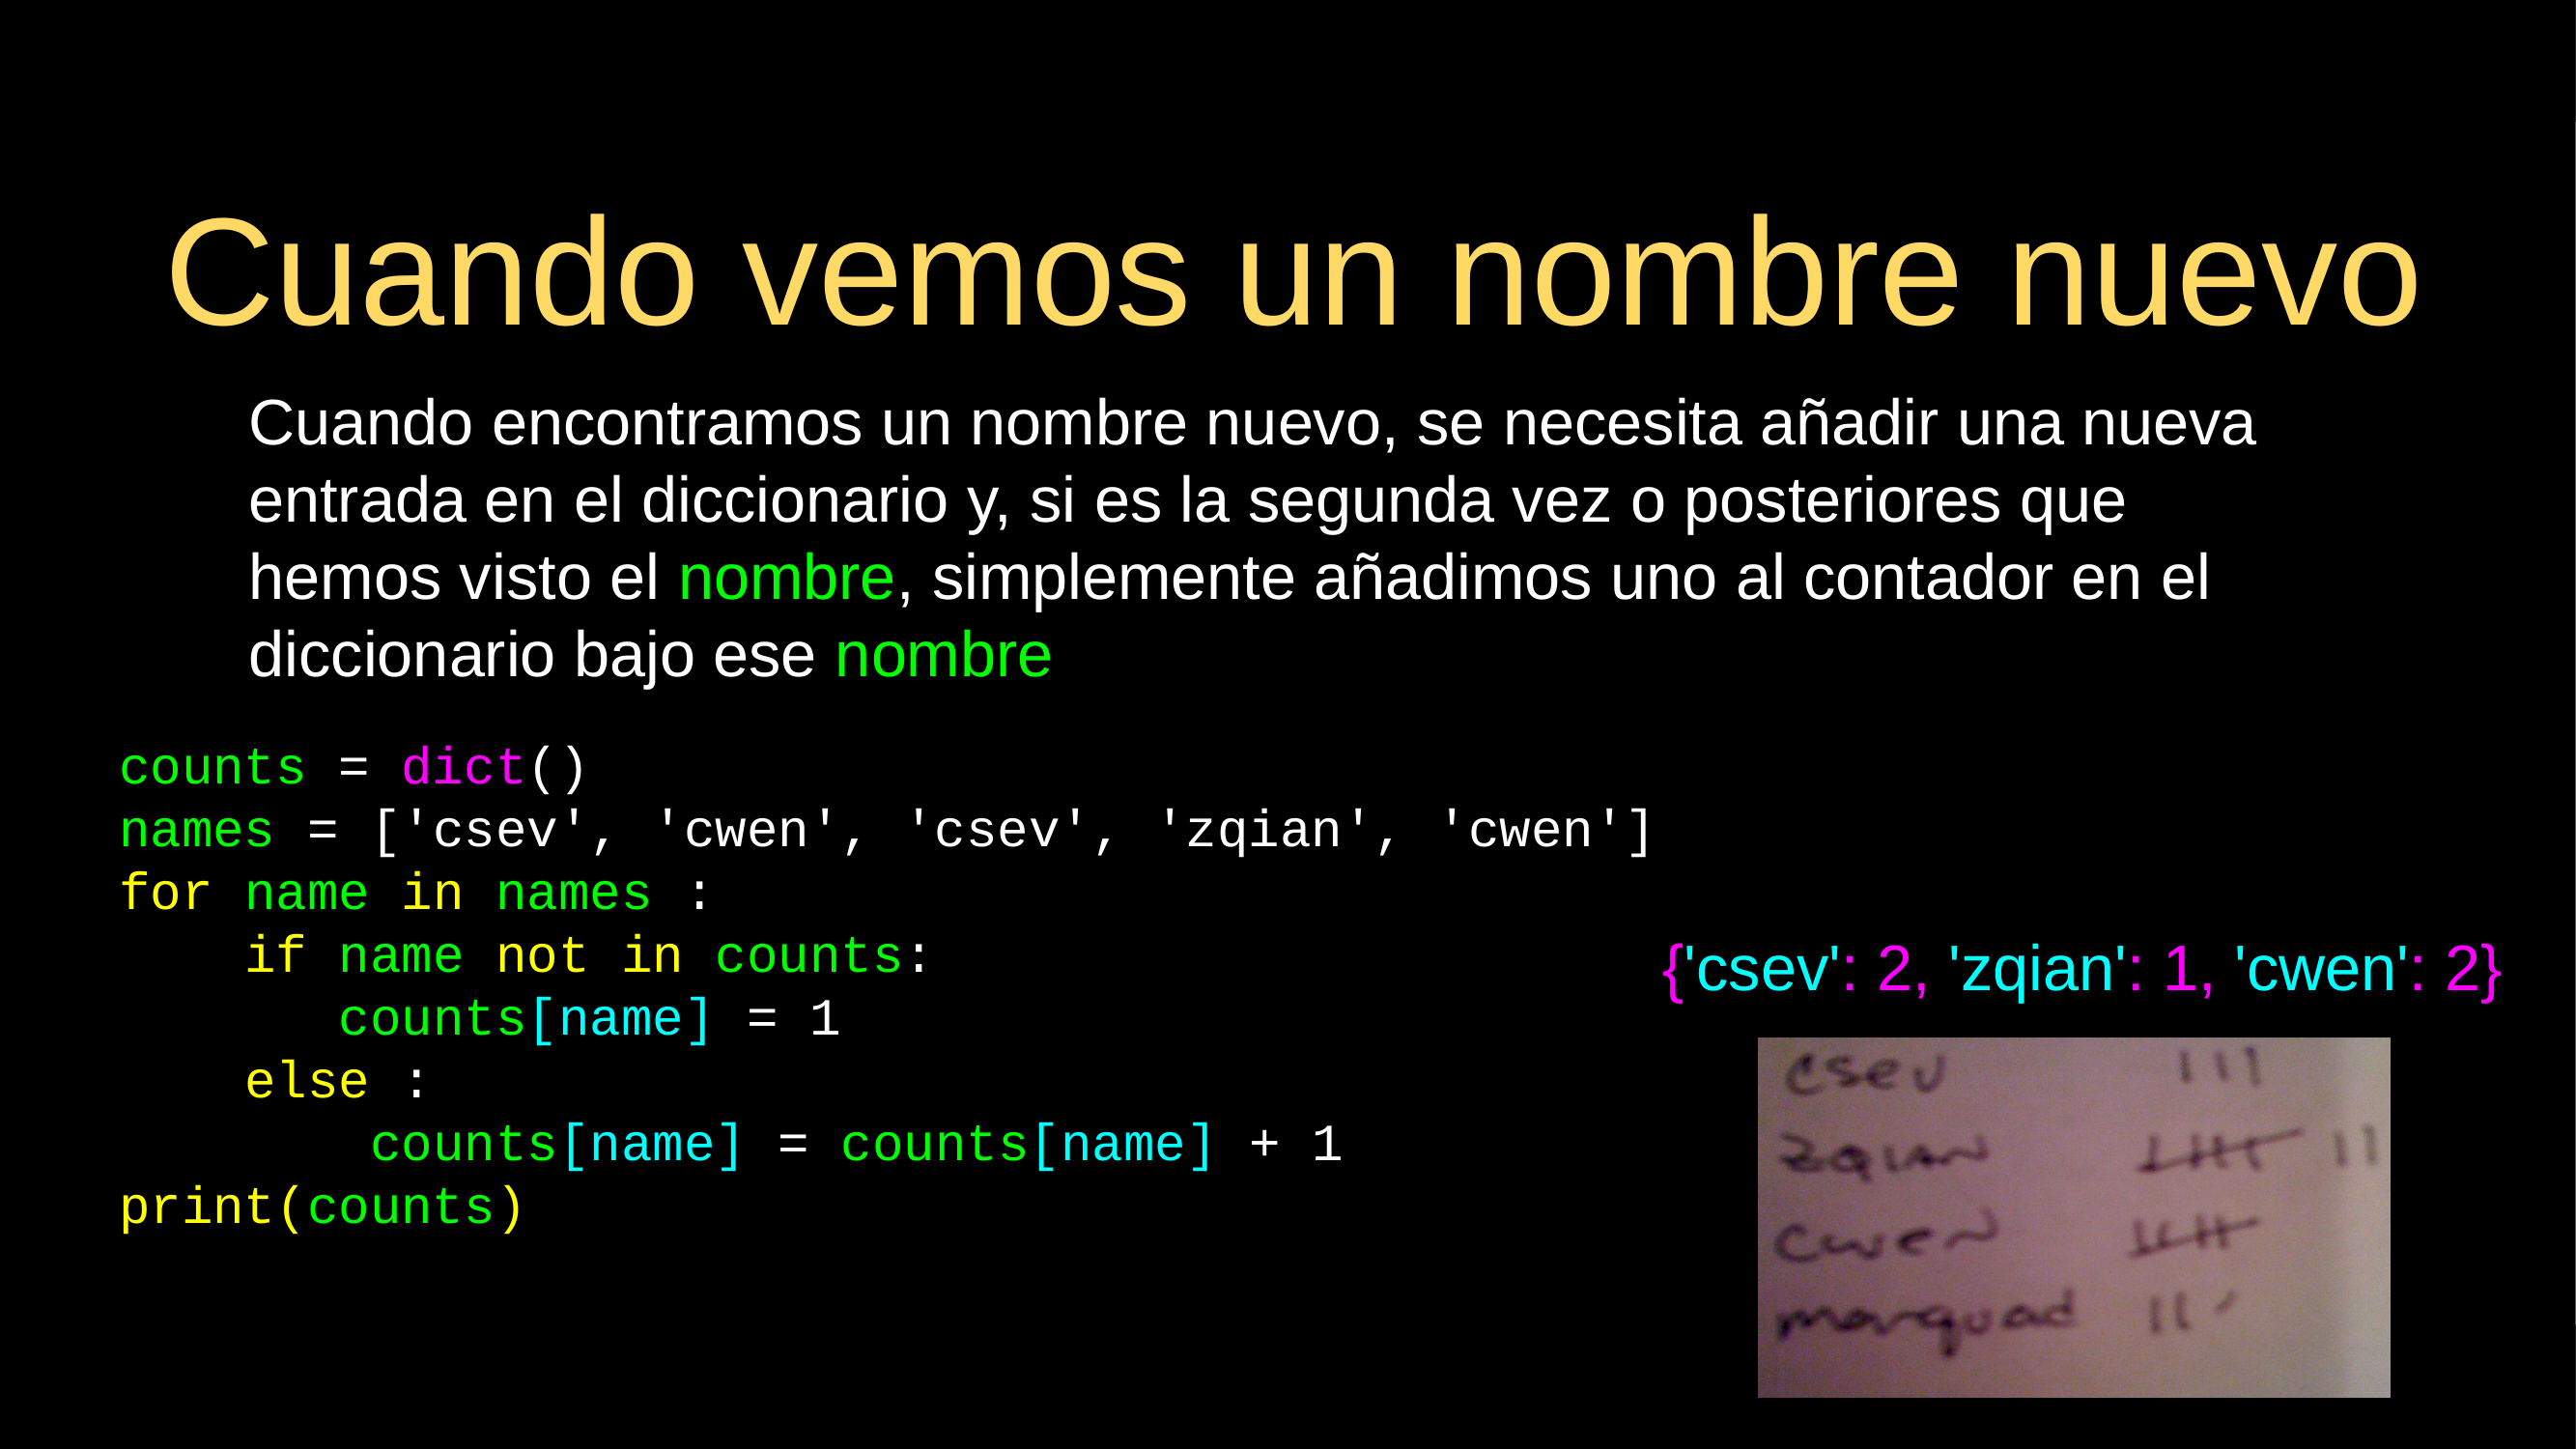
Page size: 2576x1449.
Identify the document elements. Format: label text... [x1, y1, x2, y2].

text_box counts = dict() names = ['csev', 'cwen', 'csev', 'zqian', 'cwen'] for name in names : if name not in counts: counts[name] = 1 else : counts[name] = counts[name] + 1 print(counts) [119, 709, 1759, 1256]
text_box {'csev': 2, 'zqian': 1, 'cwen': 2} [1555, 909, 2576, 1020]
title Cuando vemos un nombre nuevo [57, 125, 2534, 403]
list Cuando encontramos un nombre nuevo, se necesita añadir una nueva entrada en el diccionario y, si es la segunda vez o posteriores que hemos visto el nombre, simplemente añadimos uno al contador en el diccionario bajo ese nombre [242, 410, 2317, 661]
picture [1758, 1037, 2391, 1398]
